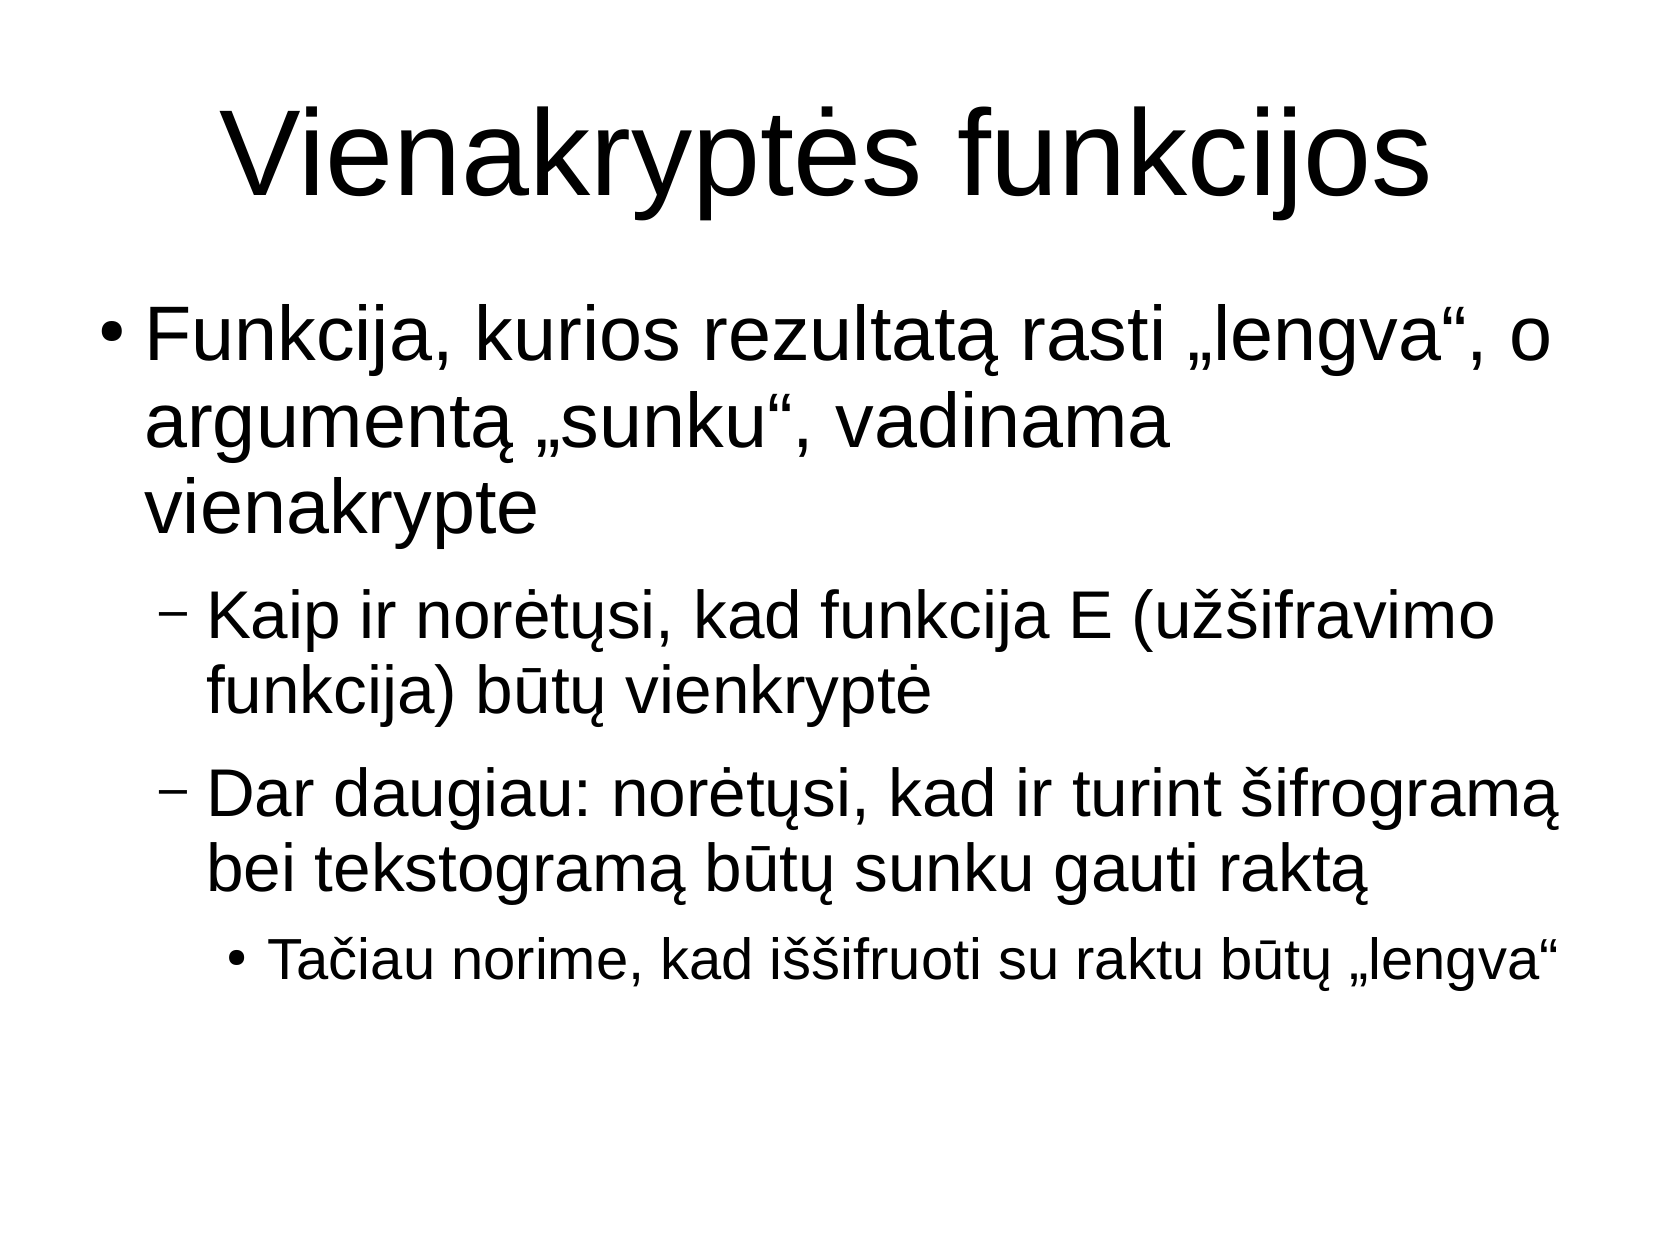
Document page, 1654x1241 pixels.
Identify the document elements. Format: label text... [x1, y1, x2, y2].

list Funkcija, kurios rezultatą rasti „lengva“, o argumentą „sunku“, vadinama vienakrypte Kaip ir norėtųsi, kad funkcija E (užšifravimo funkcija) būtų vienkryptė Dar daugiau: norėtųsi, kad ir turint šifrogramą bei tekstogramą būtų sunku gauti raktą Tačiau norime, kad iššifruoti su raktu būtų „lengva“ [82, 290, 1571, 1010]
title Vienakryptės funkcijos [82, 49, 1571, 257]
